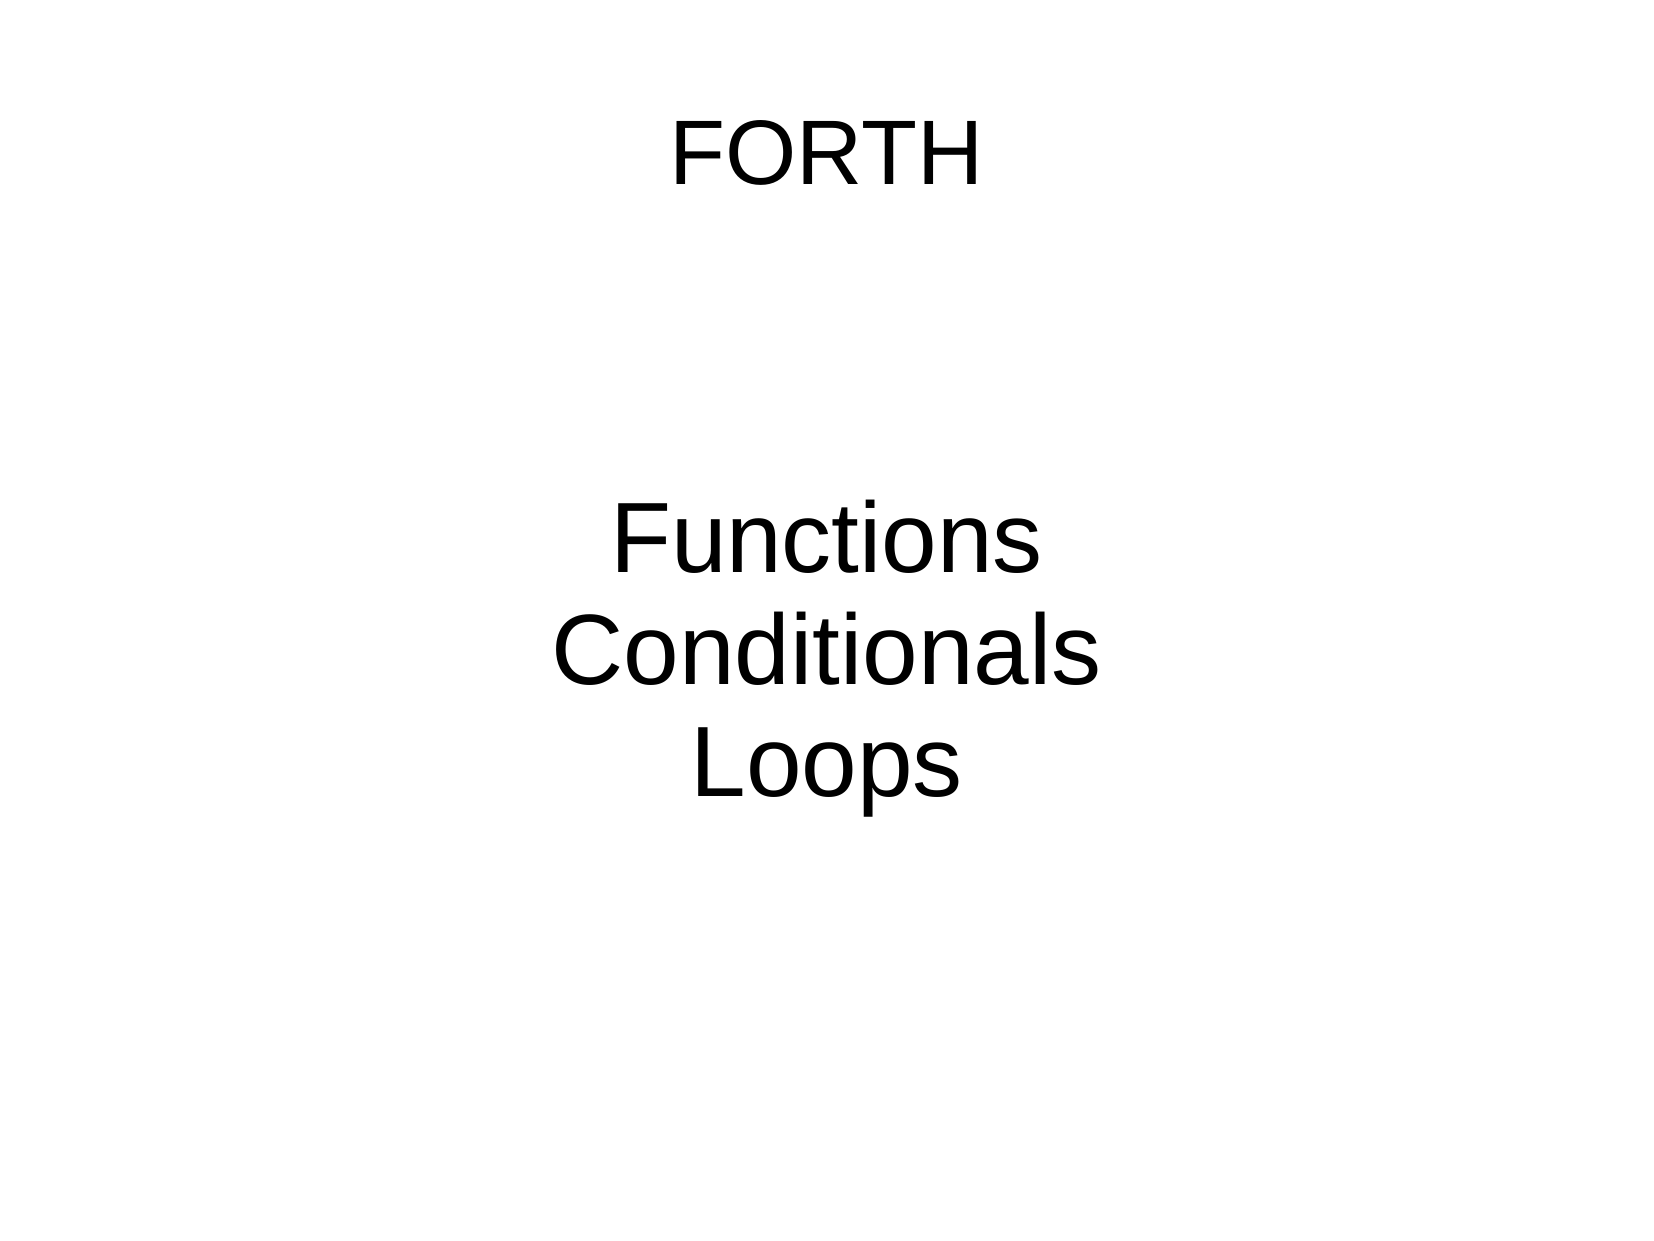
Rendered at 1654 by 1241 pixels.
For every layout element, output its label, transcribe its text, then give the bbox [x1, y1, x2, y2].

title FORTH [82, 49, 1571, 257]
subtitle Functions Conditionals Loops [82, 290, 1571, 1010]
